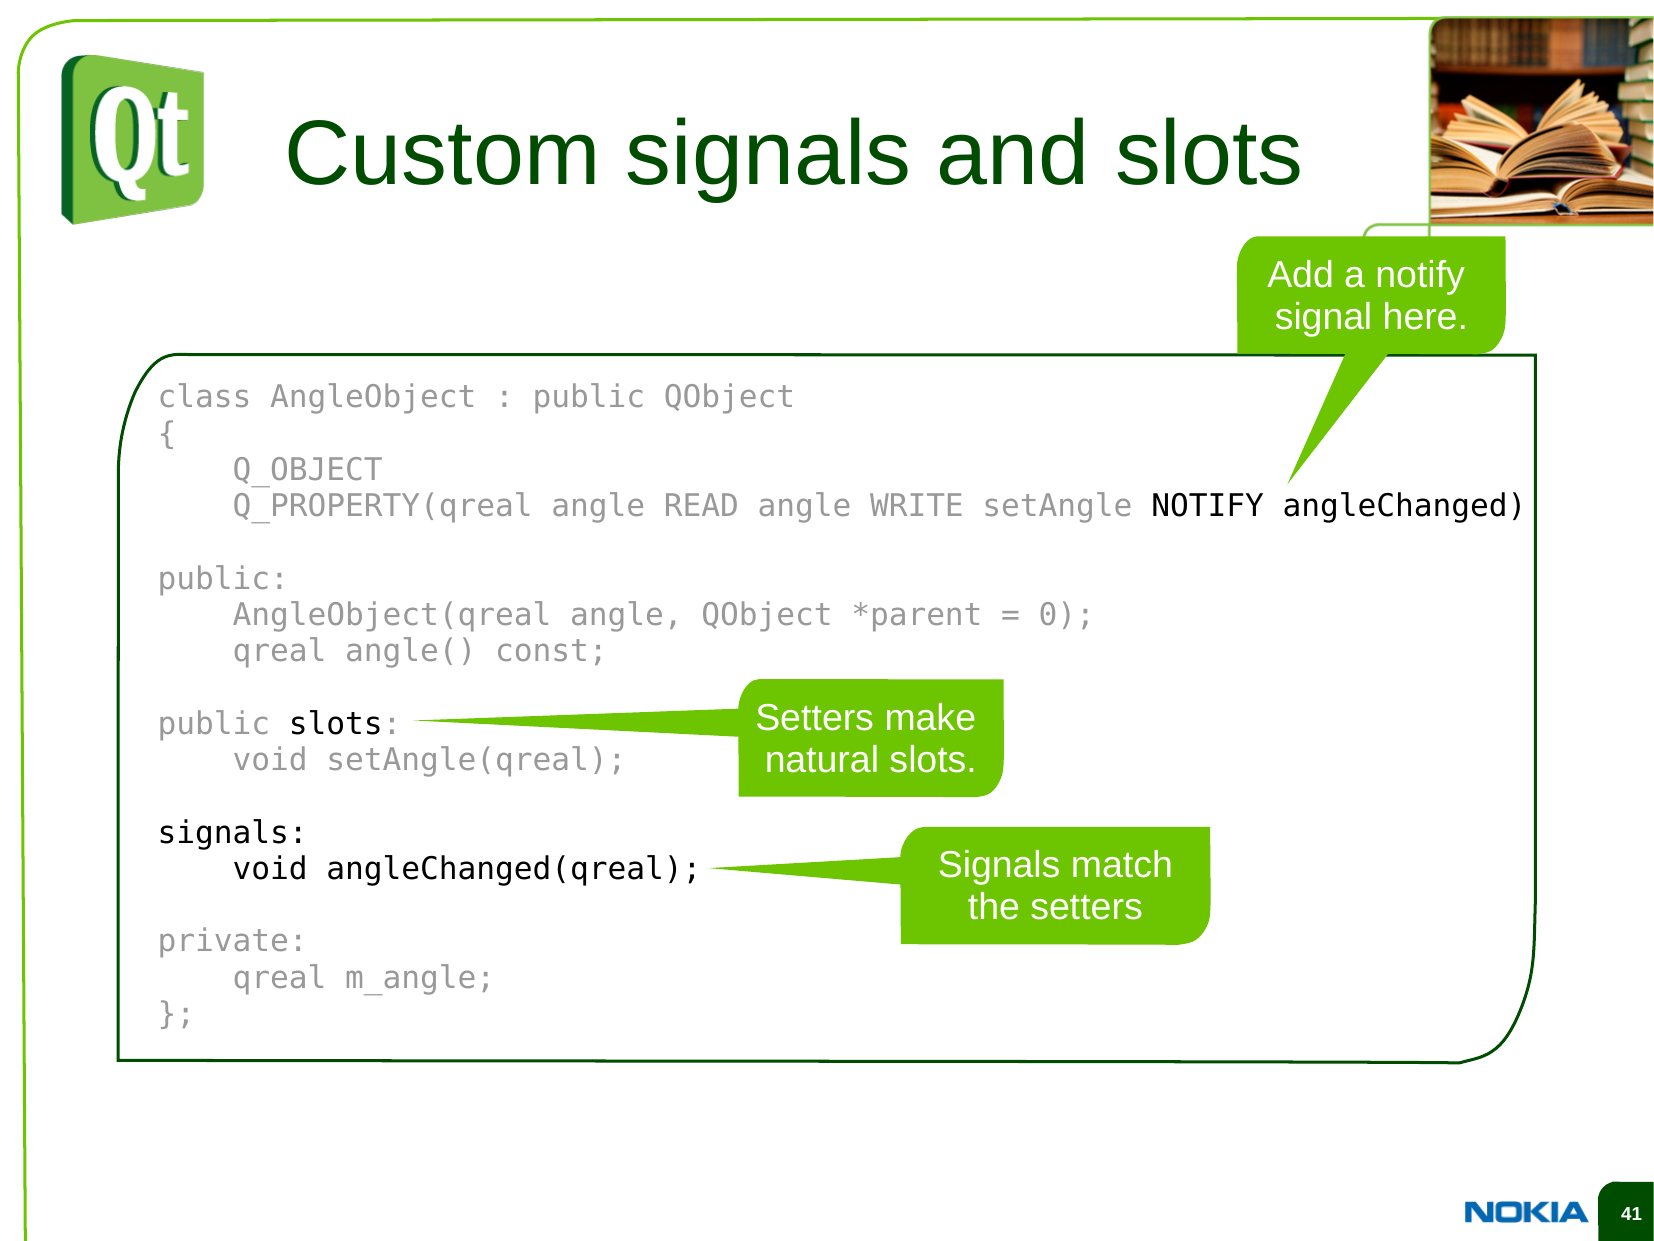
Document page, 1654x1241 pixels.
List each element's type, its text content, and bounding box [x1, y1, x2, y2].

picture [1465, 1201, 1589, 1223]
text_box class AngleObject : public QObject { Q_OBJECT Q_PROPERTY(qreal angle READ angle WRITE setAngle NOTIFY angleChanged) public: AngleObject(qreal angle, QObject *parent = 0); qreal angle() const; public slots: void setAngle(qreal); signals: void angleChanged(qreal); private: qreal m_angle; }; [142, 371, 1542, 1076]
title Custom signals and slots [257, 49, 1333, 257]
text_box Setters make natural slots. [738, 679, 1004, 798]
picture [61, 55, 204, 225]
picture [1338, 5, 1654, 306]
text_box Add a notify signal here. [1236, 236, 1506, 355]
text_box [708, 857, 900, 885]
text_box [1287, 354, 1388, 485]
text_box Signals match the setters [900, 826, 1211, 945]
text_box [413, 708, 738, 737]
